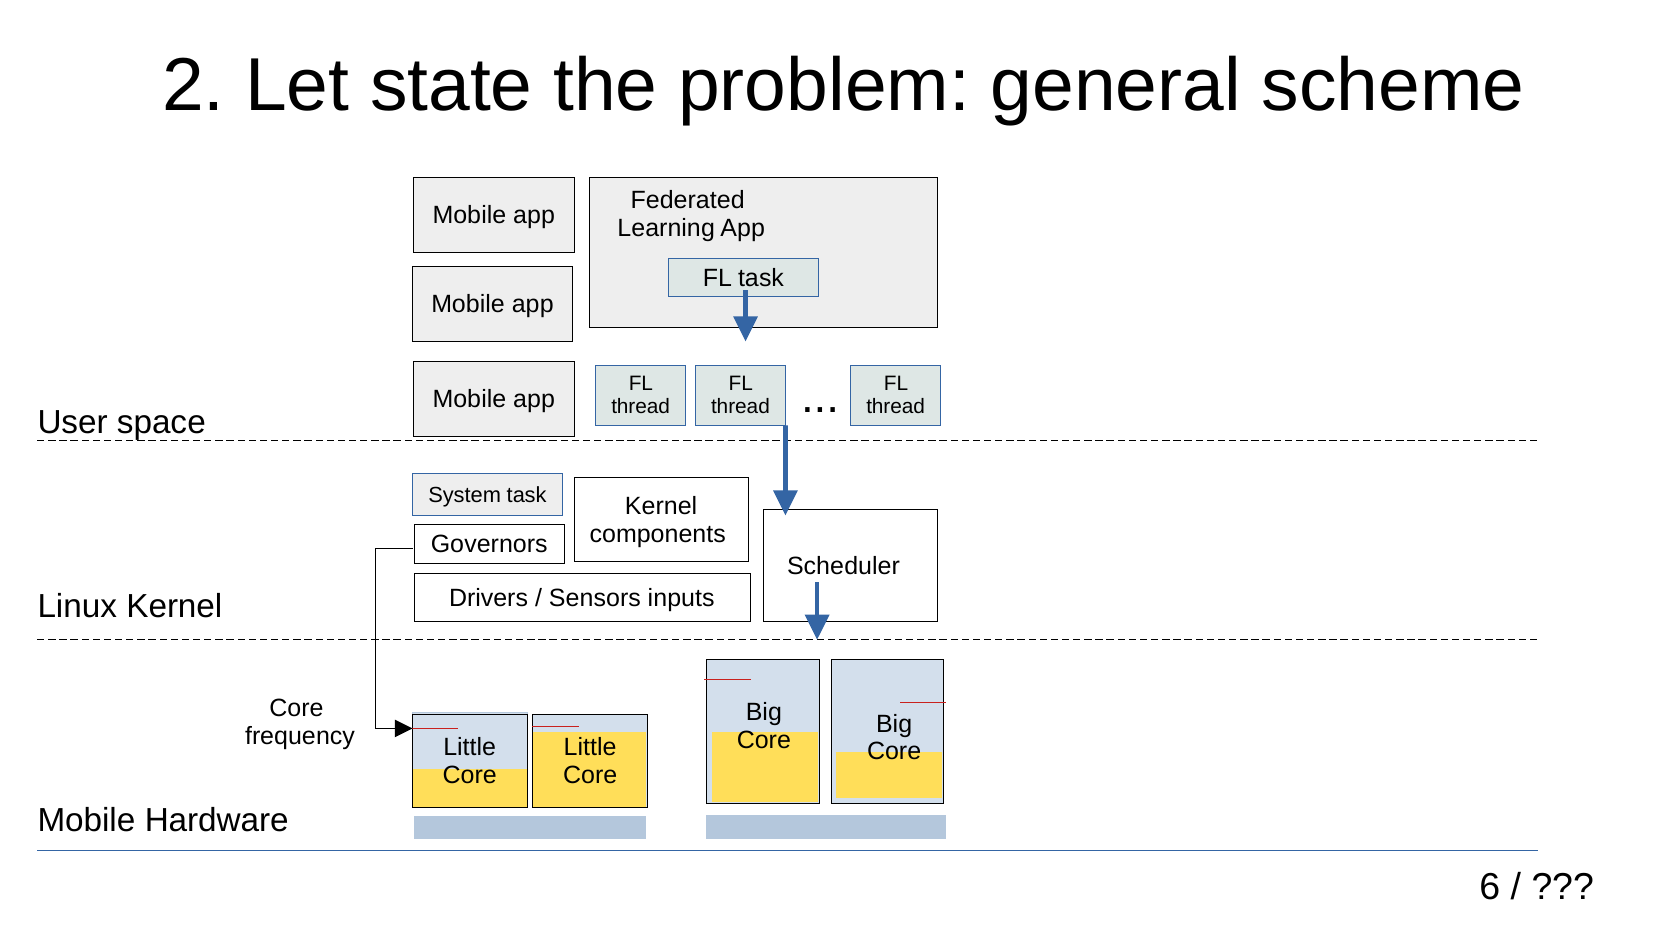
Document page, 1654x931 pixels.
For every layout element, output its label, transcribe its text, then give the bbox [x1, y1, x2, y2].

text_box Mobile app [413, 177, 575, 253]
text_box 6 / ??? [1464, 858, 1653, 929]
text_box [589, 177, 938, 328]
text_box Drivers / Sensors inputs [414, 573, 751, 622]
text_box [706, 815, 946, 839]
text_box Core frequency [225, 702, 376, 741]
text_box FL thread [595, 365, 686, 426]
text_box Little Core [412, 714, 528, 808]
text_box Linux Kernel [37, 586, 301, 625]
text_box Kernel components [574, 477, 749, 562]
text_box System task [412, 473, 563, 516]
text_box [831, 659, 944, 804]
text_box [706, 772, 820, 804]
text_box Mobile app [412, 266, 573, 342]
text_box FL task [668, 258, 819, 297]
text_box [414, 816, 646, 839]
text_box [706, 659, 820, 679]
text_box Mobile Hardware [37, 789, 376, 851]
text_box Federated Learning App [599, 195, 784, 233]
text_box Big Core [706, 679, 822, 772]
text_box ... [781, 359, 859, 435]
text_box FL thread [695, 365, 786, 426]
text_box User space [37, 403, 301, 441]
title 2. Let state the problem: general scheme [150, 0, 1538, 169]
text_box Mobile app [413, 361, 575, 437]
text_box Little Core [532, 714, 648, 808]
text_box Governors [414, 524, 565, 564]
text_box Scheduler [763, 509, 938, 622]
text_box Big Core [836, 690, 952, 784]
text_box FL thread [850, 365, 941, 426]
